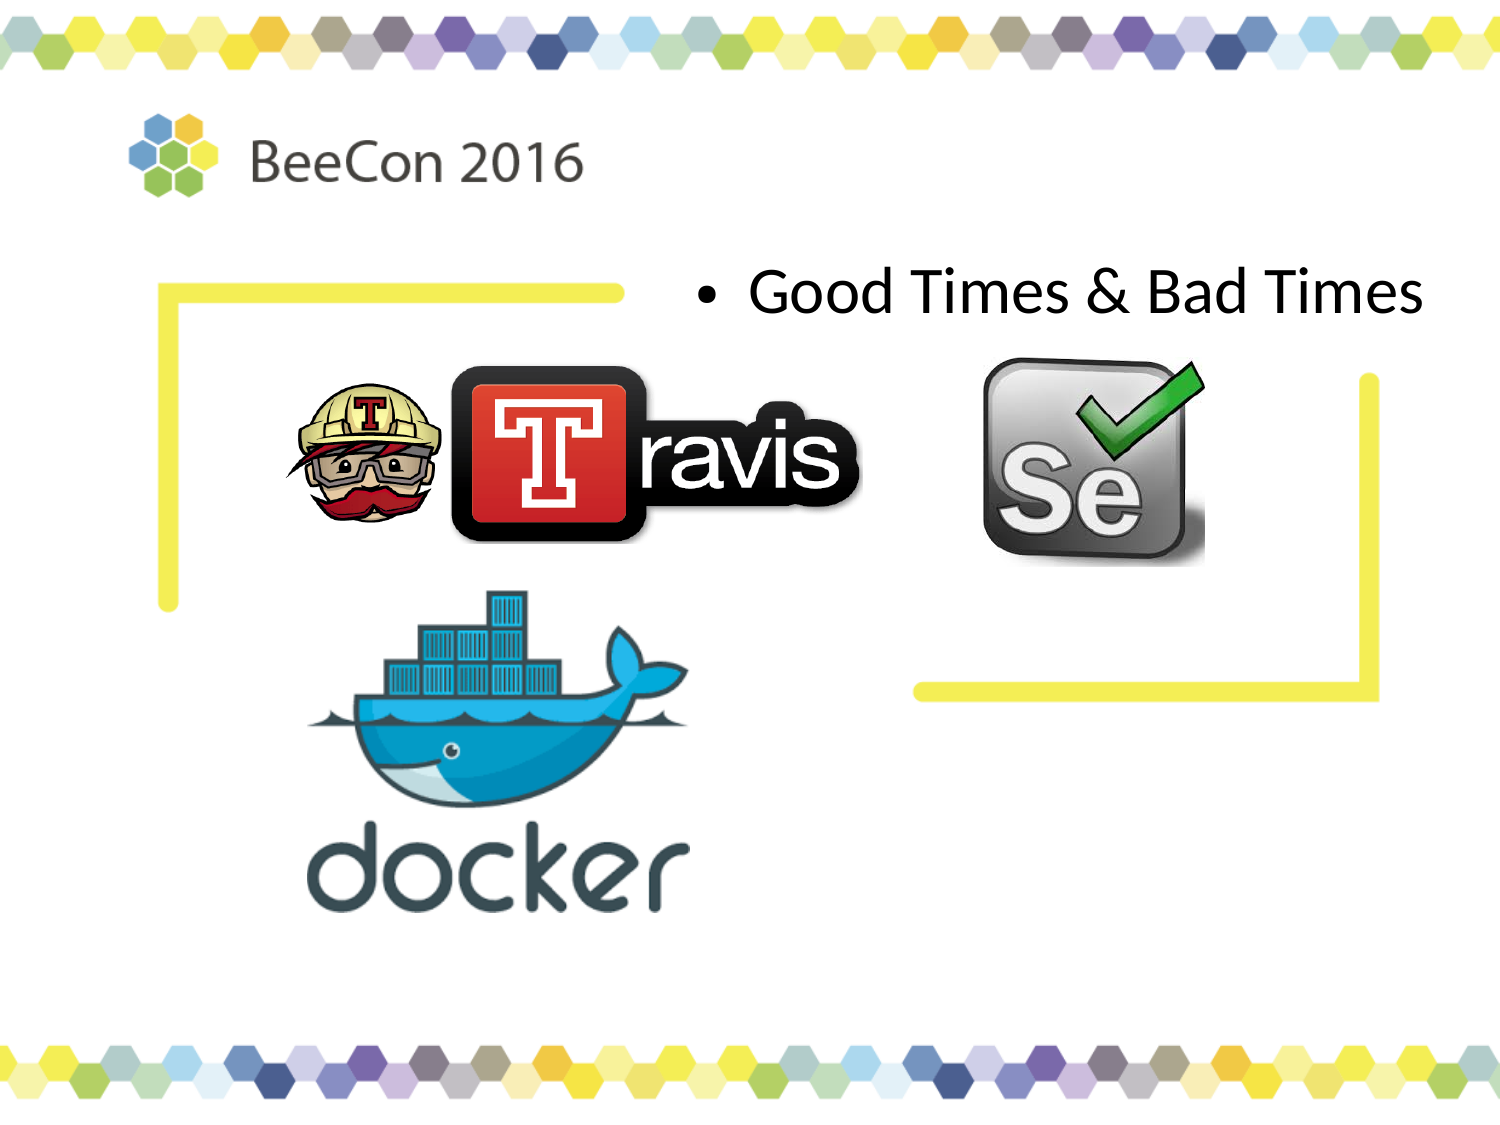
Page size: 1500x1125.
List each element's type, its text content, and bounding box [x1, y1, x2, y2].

picture [0, 0, 1500, 1125]
list Good Times & Bad Times [75, 263, 1425, 916]
